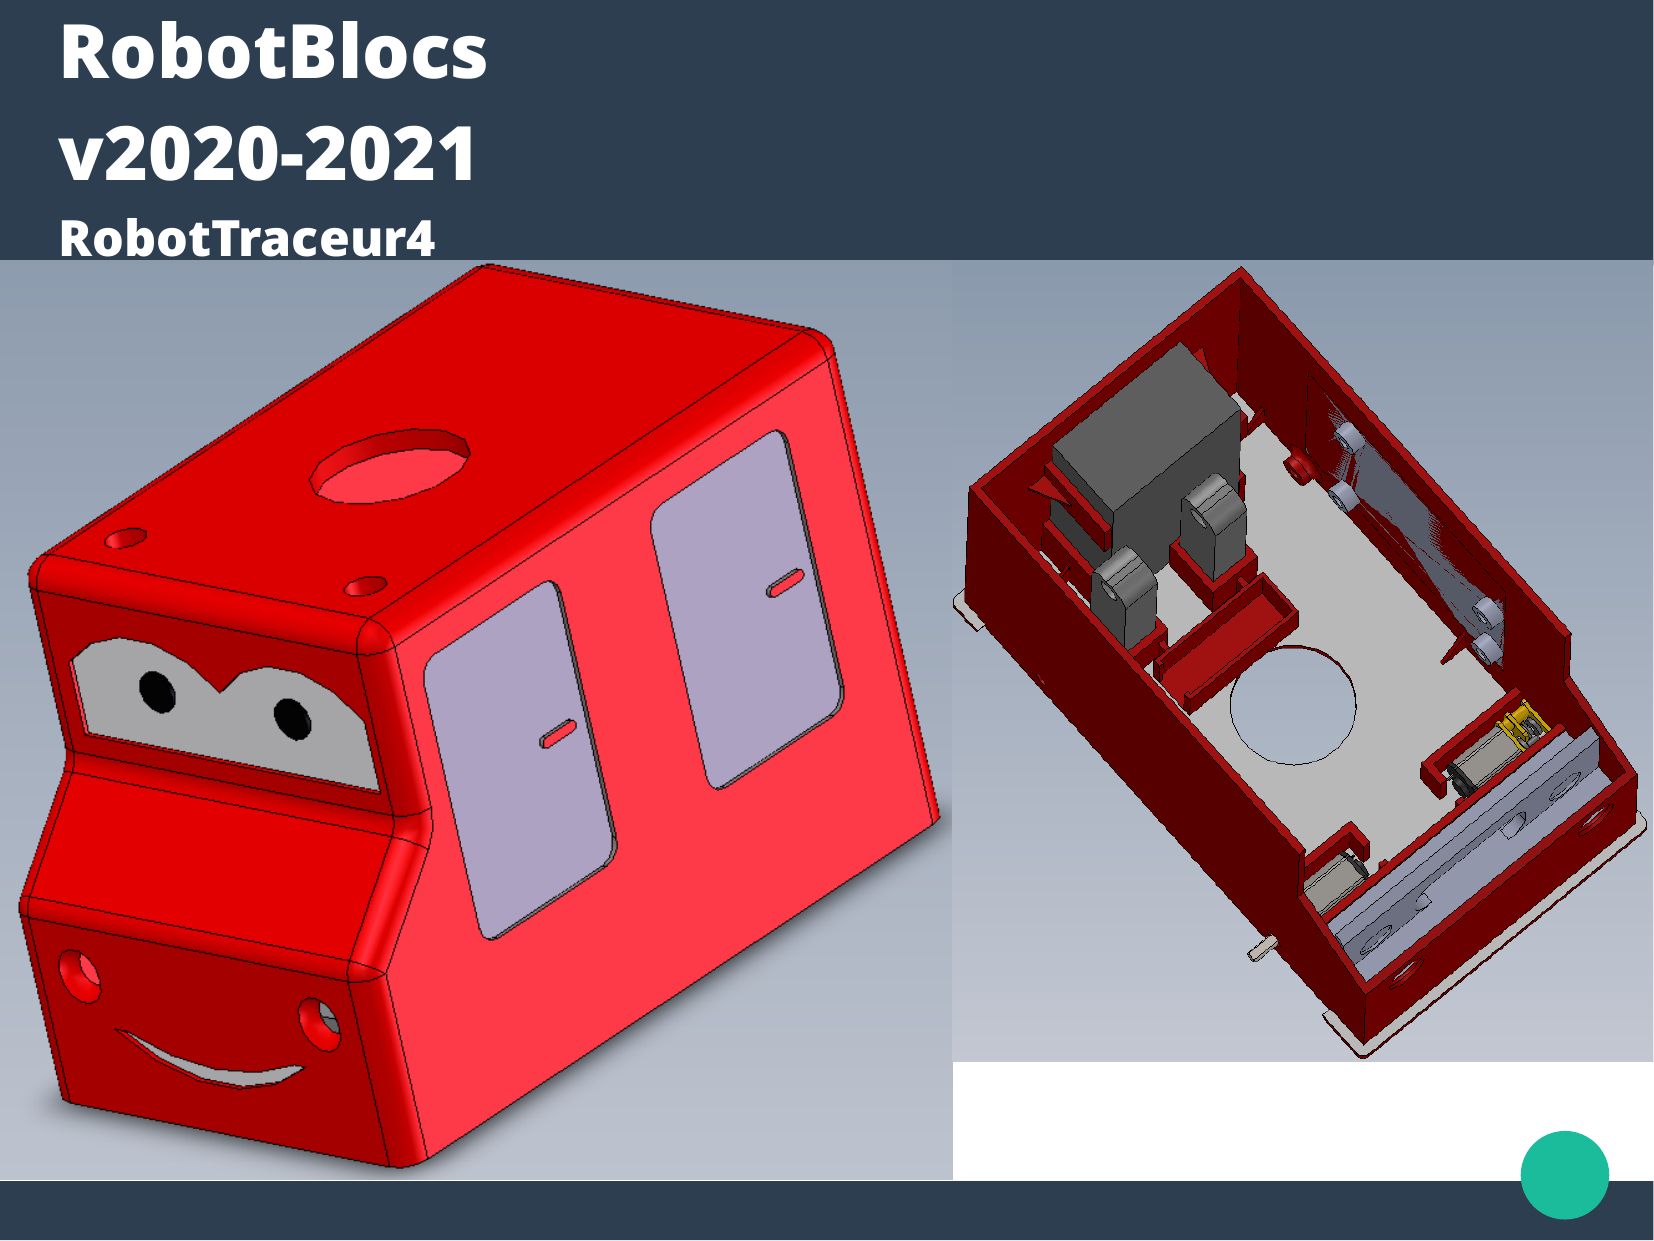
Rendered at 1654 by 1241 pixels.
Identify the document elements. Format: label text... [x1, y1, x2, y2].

picture [0, 260, 1654, 1180]
title RobotBlocs v2020-2021 RobotTraceur4 [59, 8, 1595, 260]
